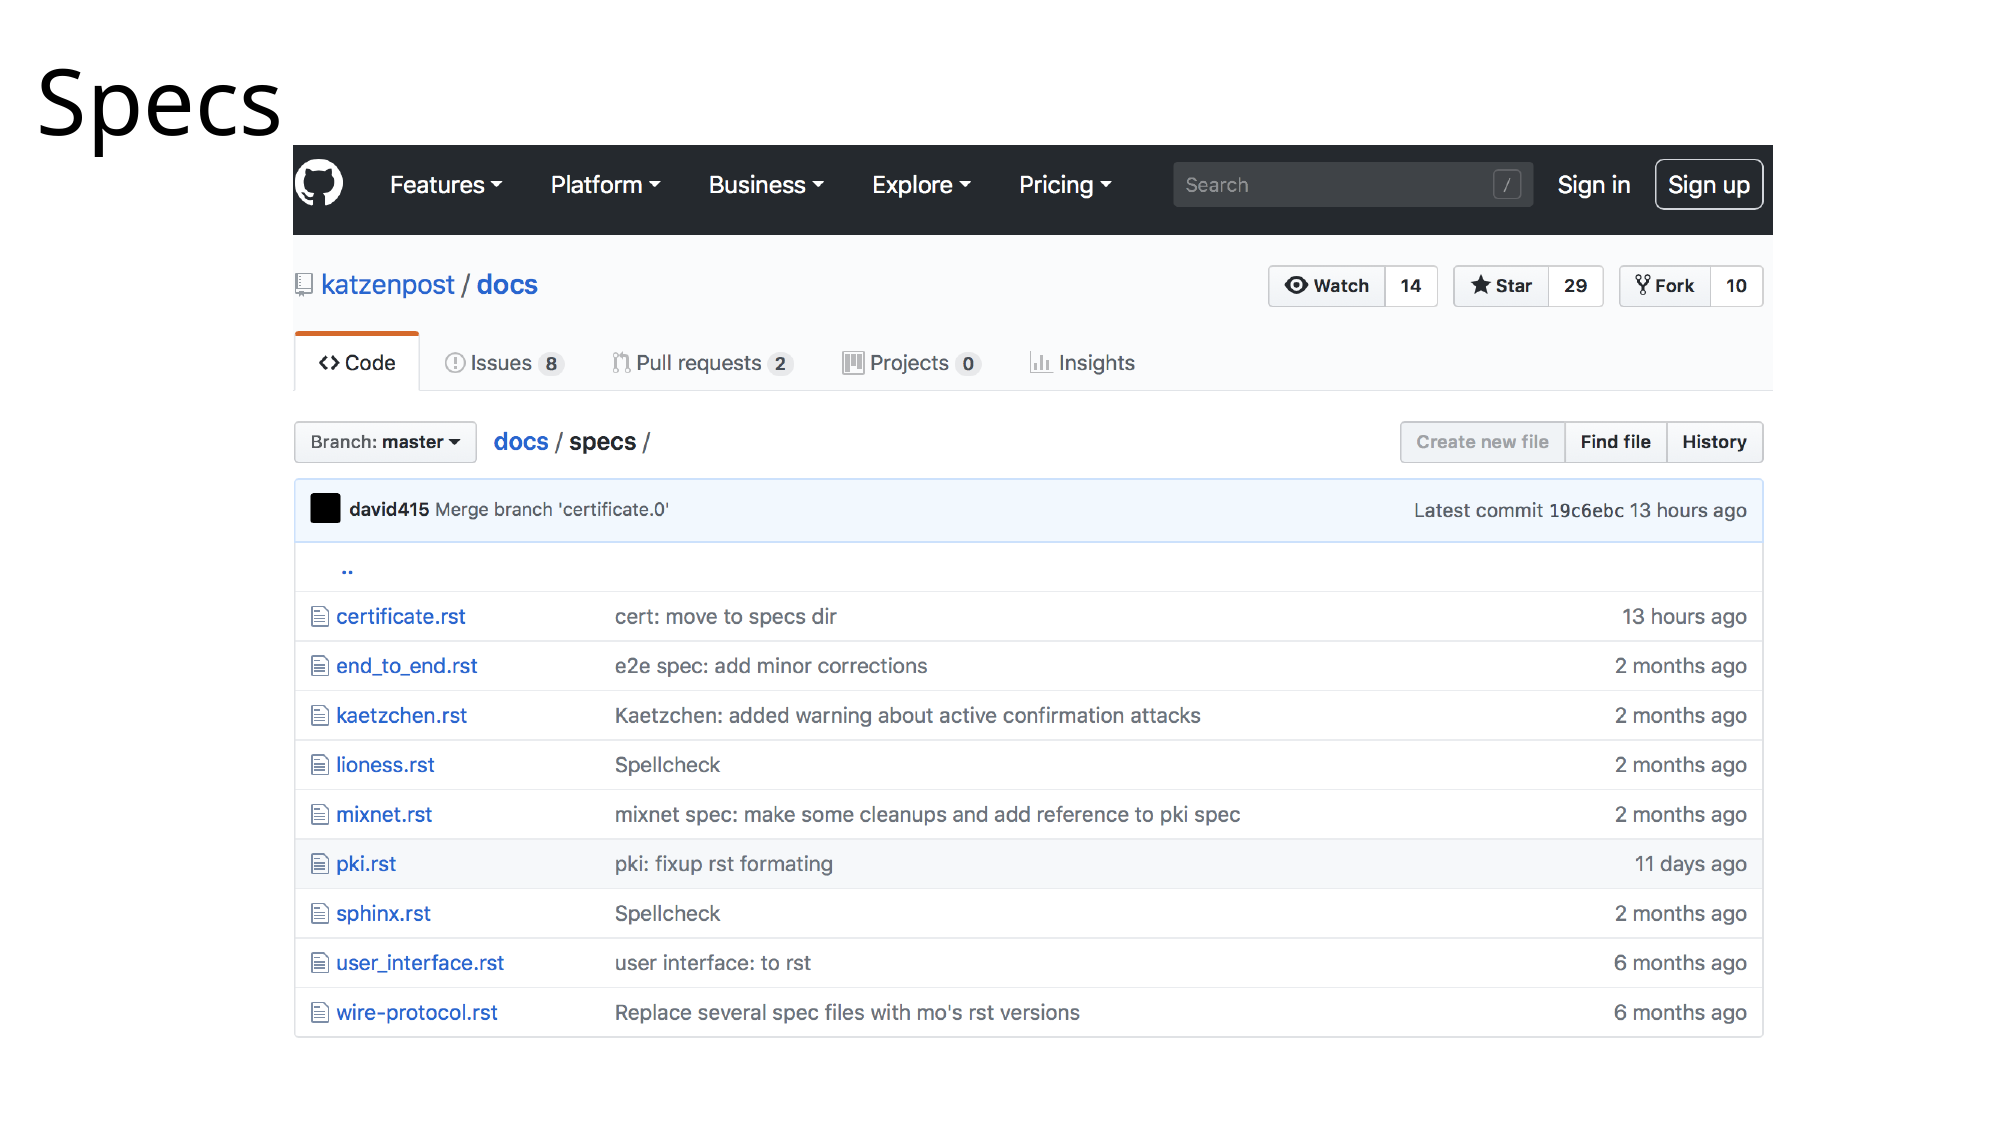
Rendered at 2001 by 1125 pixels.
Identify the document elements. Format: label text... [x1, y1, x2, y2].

picture [293, 145, 1773, 1057]
title Specs [21, 0, 1747, 215]
